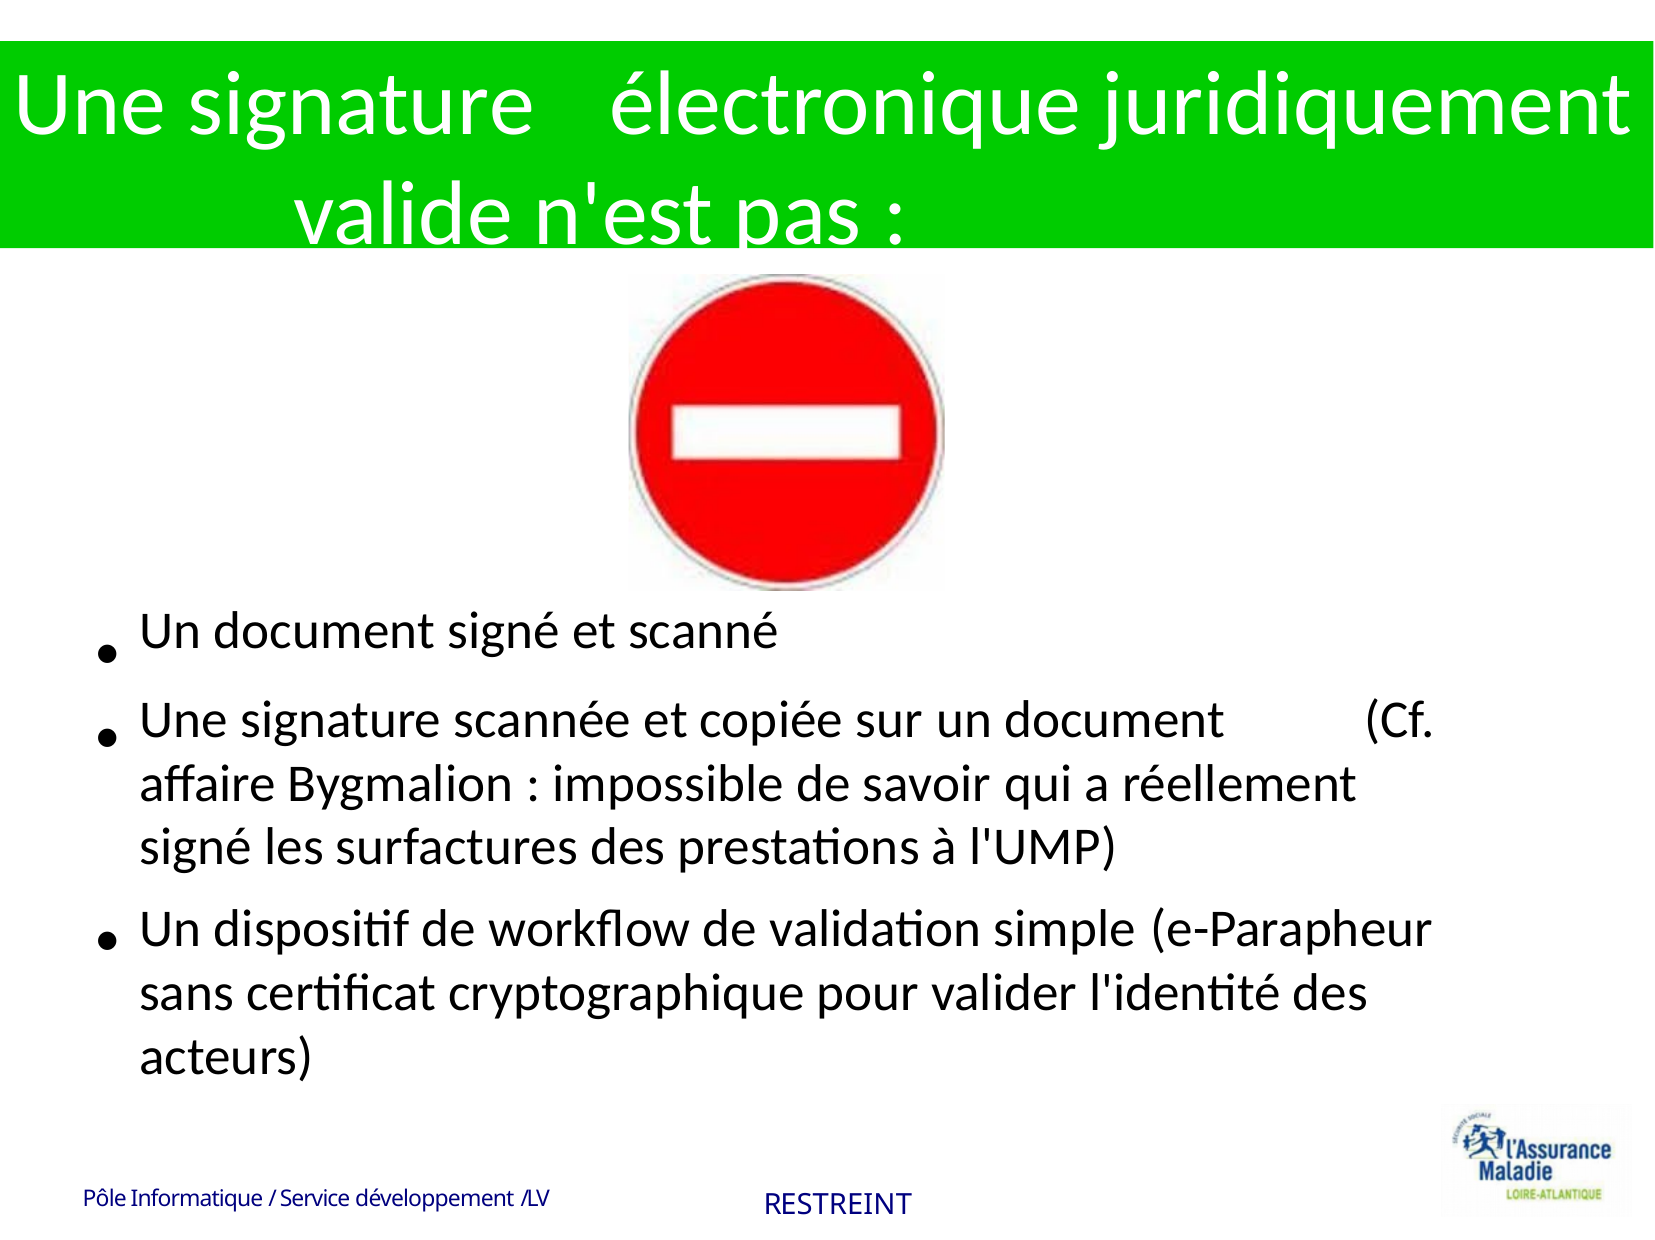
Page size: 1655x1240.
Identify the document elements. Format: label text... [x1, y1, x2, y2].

text_box [0, 41, 11, 249]
title Une signature électronique juridiquement valide n'est pas : [11, 31, 1655, 263]
text_box [628, 274, 945, 591]
text_box ● [94, 634, 118, 666]
text_box Un document signé et scanné Une signature scannée et copiée sur un document (Cf. affaire Bygmalion : impossible de savoir qui a réellement signé les surfactures des prestations à l'UMP) Un dispositif de workflow de validation simple (e-Parapheur sans certificat cryptographique pour valider l'identité des acteurs) [137, 573, 1562, 1086]
text_box ● [94, 718, 118, 749]
picture [1441, 1104, 1632, 1217]
text_box RESTREINT [761, 1185, 1064, 1240]
text_box ● [94, 920, 118, 952]
text_box Pôle Informatique / Service développement /LV [80, 1183, 686, 1240]
